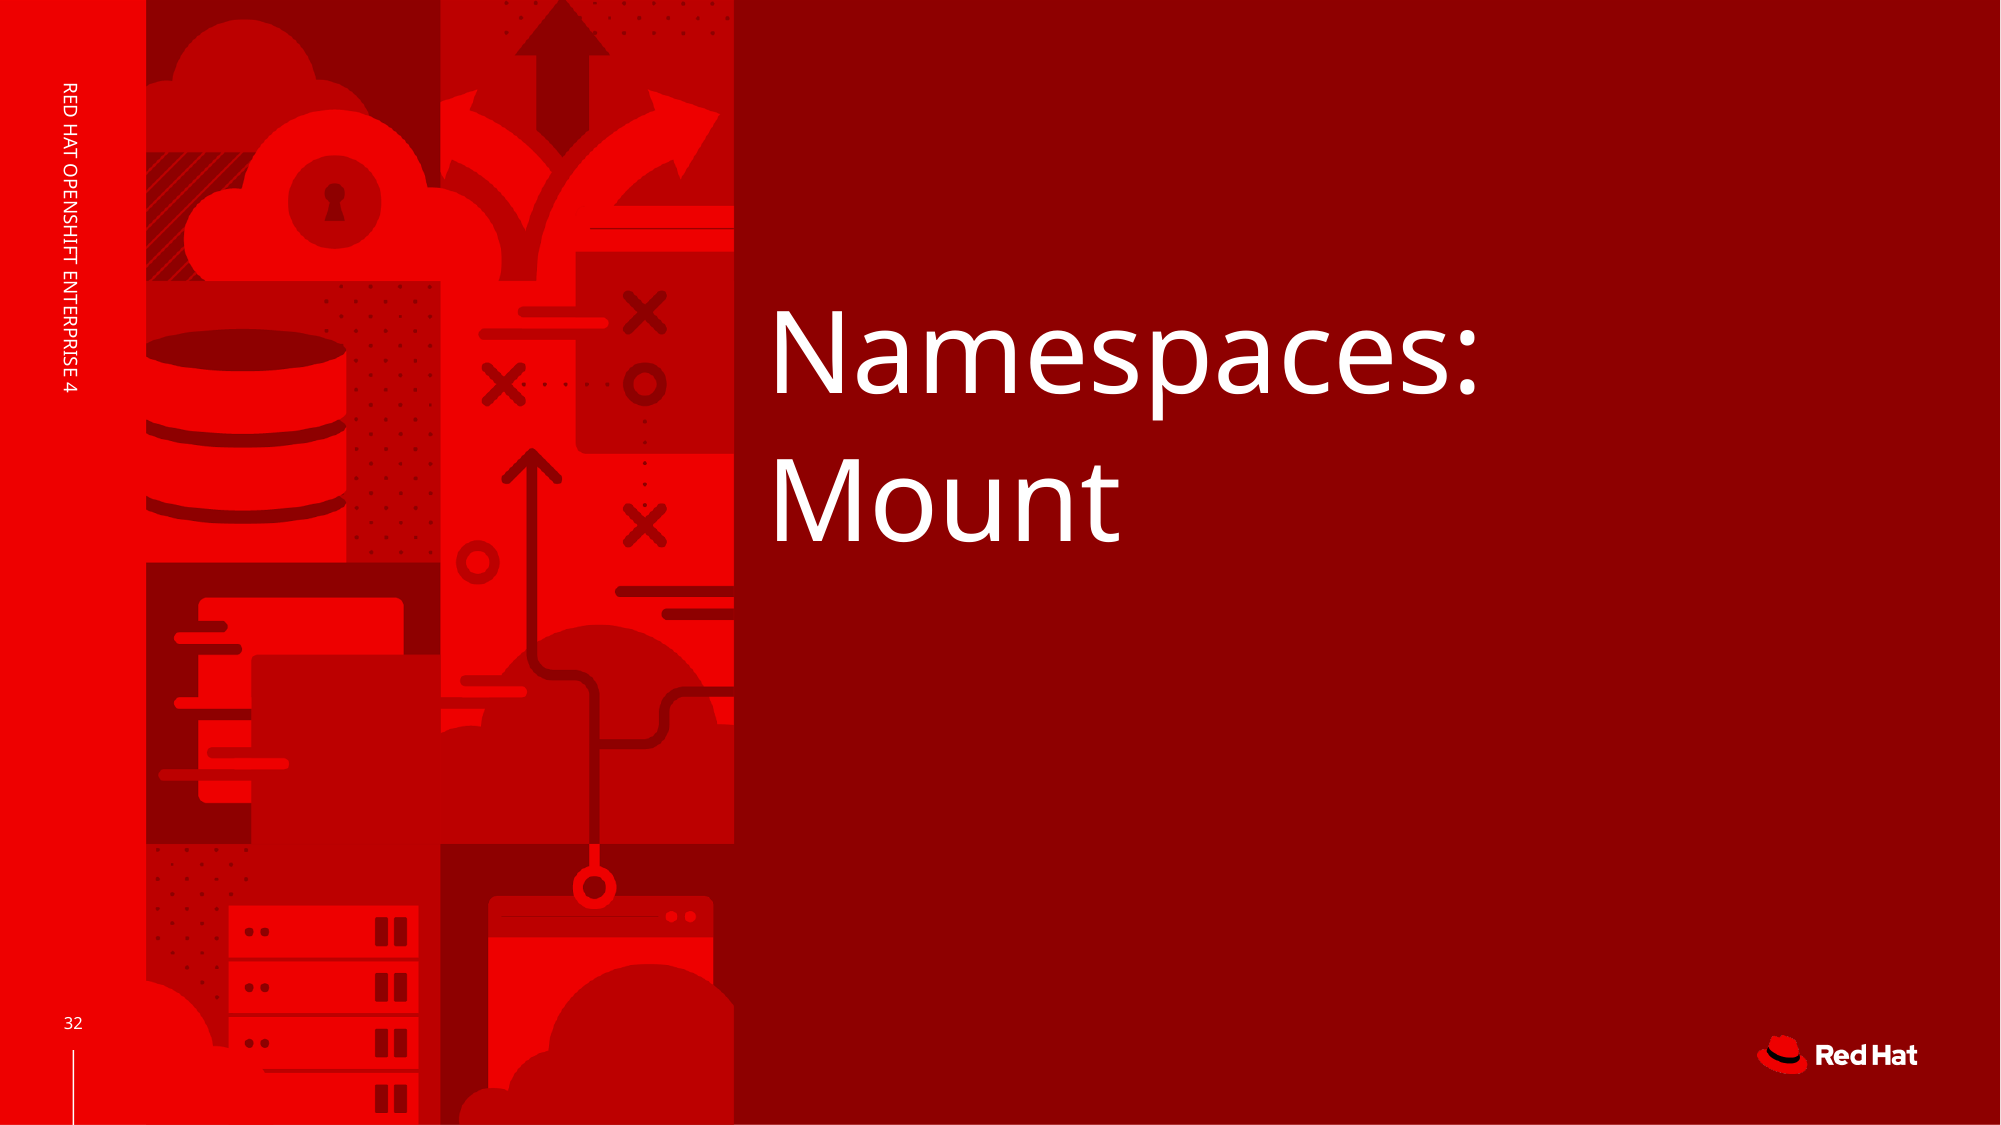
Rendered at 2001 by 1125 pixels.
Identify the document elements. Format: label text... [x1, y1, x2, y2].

title Namespaces: Mount [766, 267, 1858, 905]
slide_number <number> [13, 1012, 134, 1036]
subtitle RED HAT OPENSHIFT ENTERPRISE 4 [0, 0, 144, 845]
picture [0, 0, 2001, 1125]
